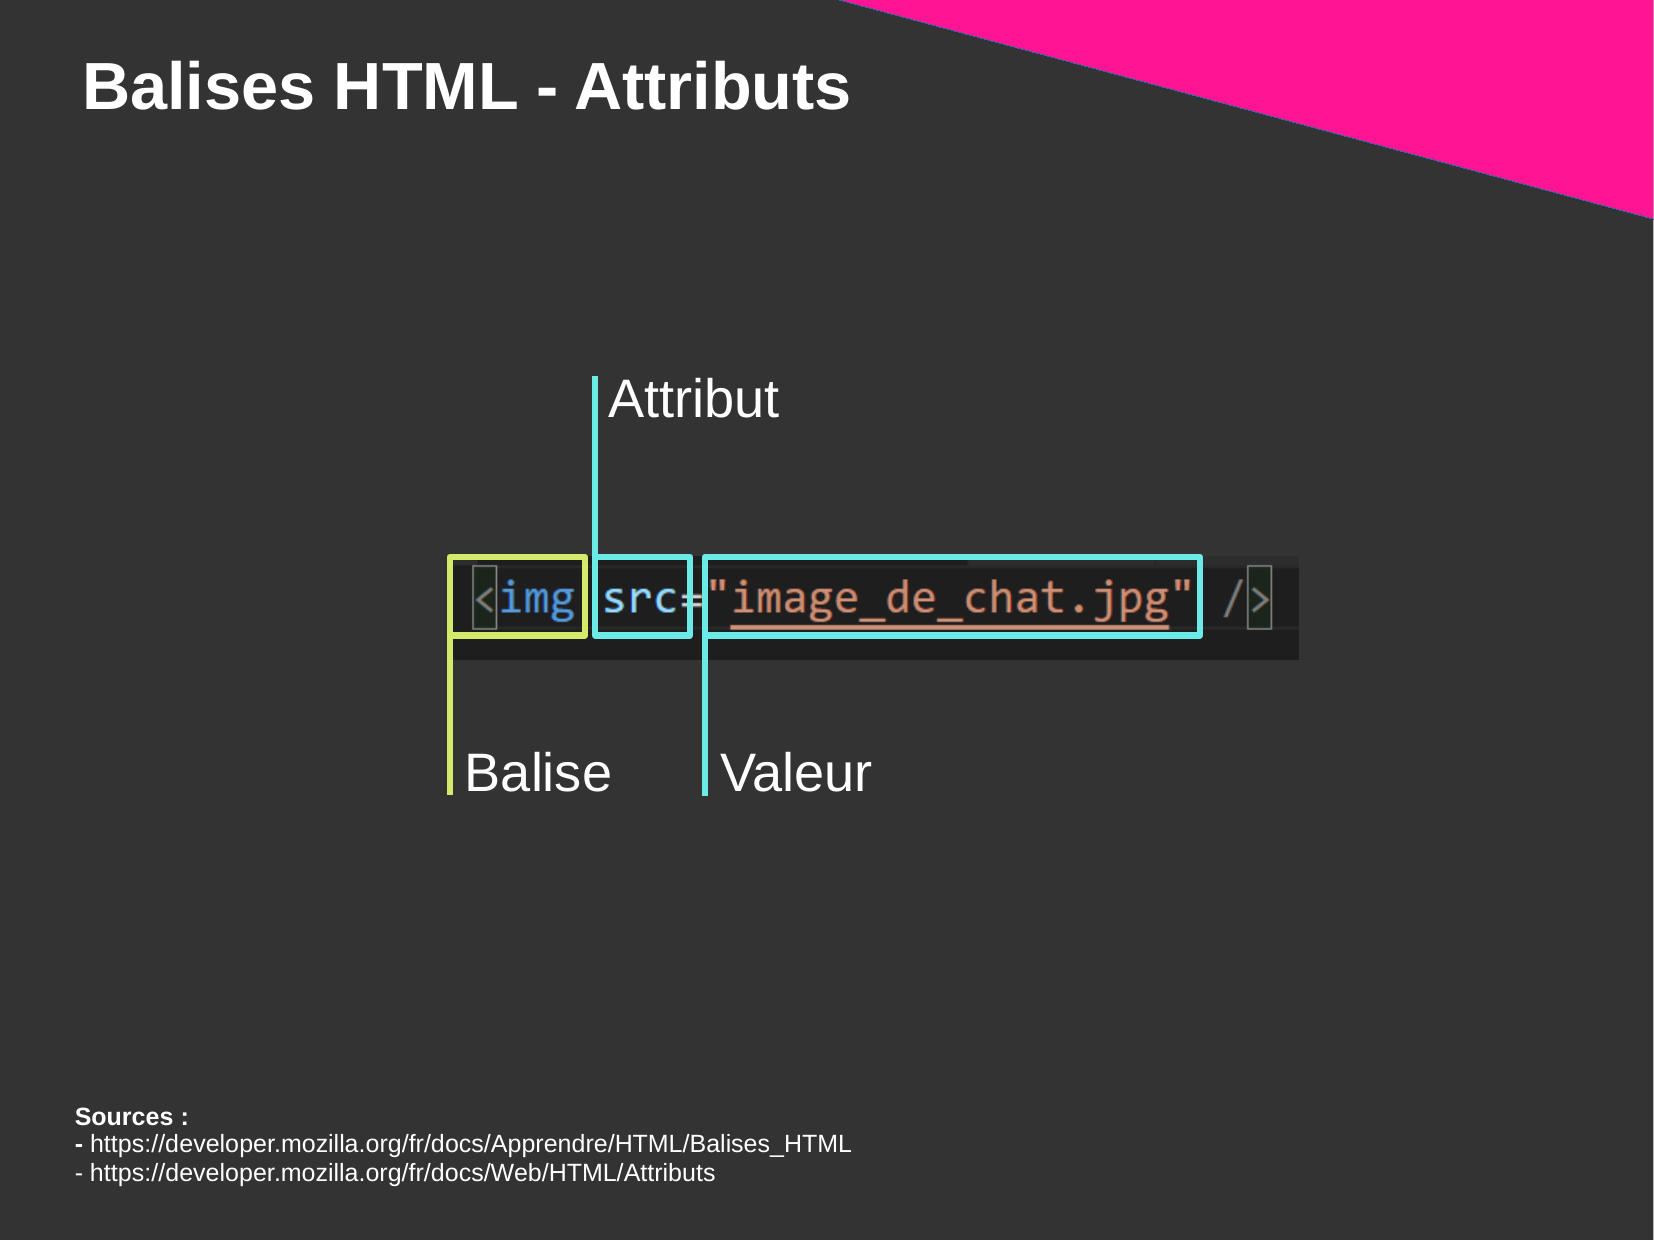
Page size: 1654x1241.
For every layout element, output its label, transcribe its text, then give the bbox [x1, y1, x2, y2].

text_box Sources : - https://developer.mozilla.org/fr/docs/Apprendre/HTML/Balises_HTML - https://developer.mozilla.org/fr/docs/Web/HTML/Attributs [59, 1094, 1546, 1227]
text_box [839, 0, 1654, 220]
title Attribut [608, 368, 1029, 451]
title Balise [464, 742, 720, 825]
picture [453, 556, 702, 660]
picture [598, 560, 687, 632]
title Valeur [720, 742, 1141, 825]
title Balises HTML - Attributs [82, 49, 1400, 152]
picture [453, 560, 582, 632]
picture [708, 560, 1197, 632]
picture [708, 556, 1299, 660]
